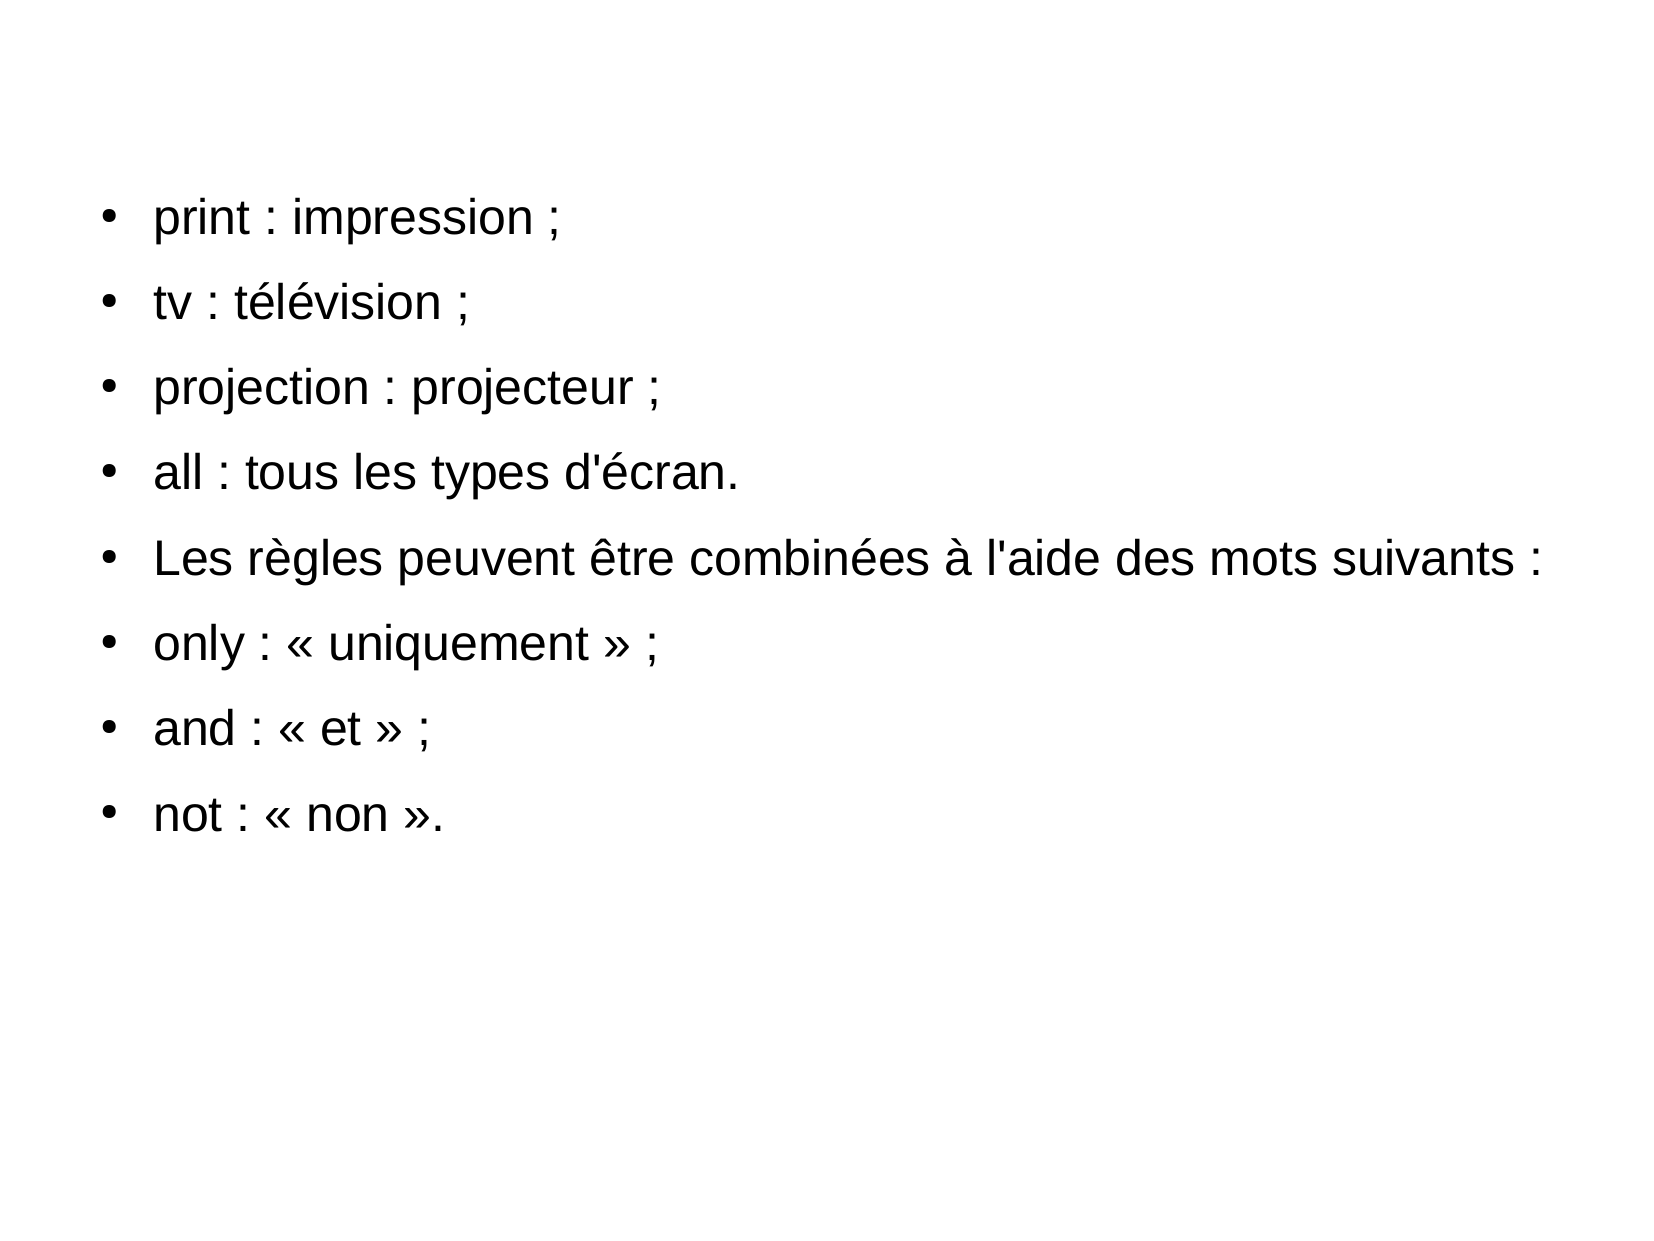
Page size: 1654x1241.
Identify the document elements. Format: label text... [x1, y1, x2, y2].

list print : impression ; tv : télévision ; projection : projecteur ; all : tous les types d'écran. Les règles peuvent être combinées à l'aide des mots suivants : only : « uniquement » ; and : « et » ; not : « non ». [82, 188, 1571, 1008]
